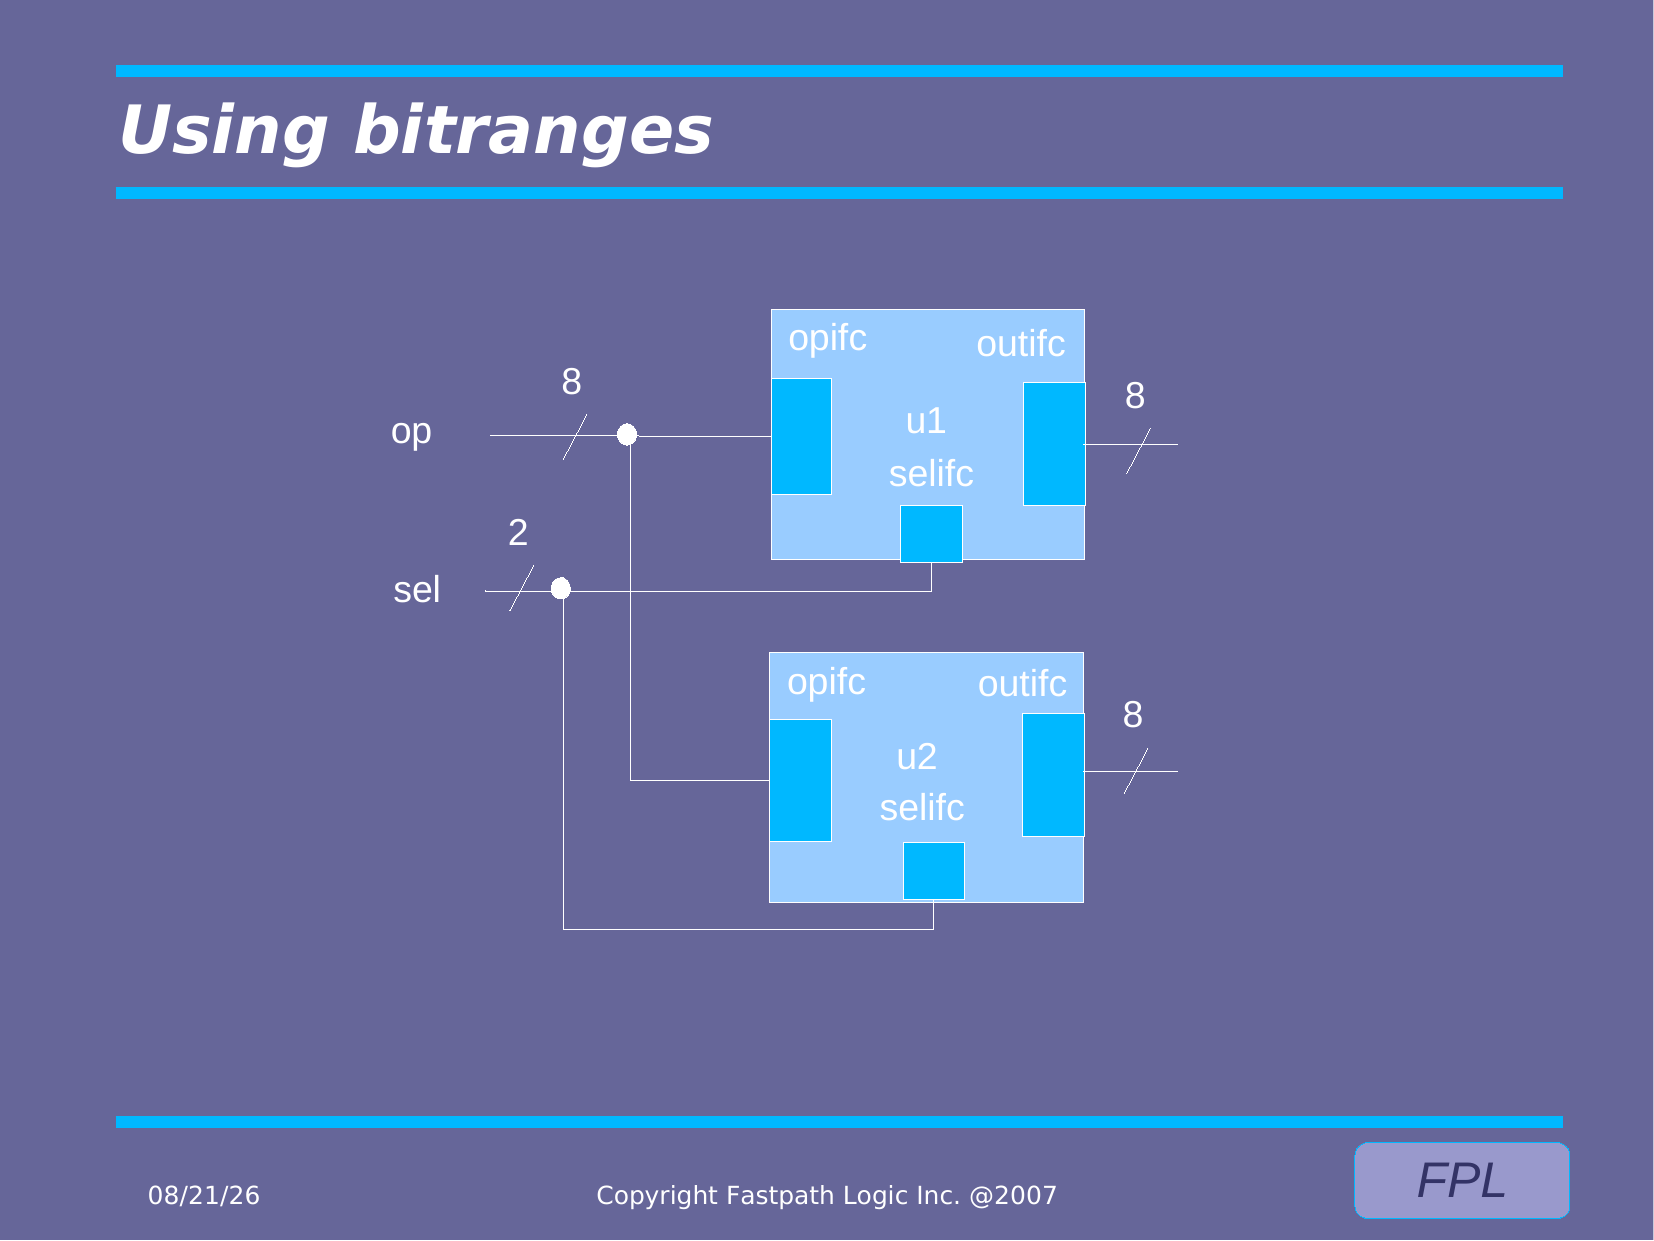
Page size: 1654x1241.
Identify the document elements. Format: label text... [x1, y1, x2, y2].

text_box [617, 423, 637, 446]
text_box outifc [963, 654, 1084, 757]
title Using bitranges [118, 41, 1531, 219]
text_box [771, 309, 1086, 563]
text_box 8 [1110, 366, 1163, 426]
text_box op [376, 402, 467, 462]
text_box opifc [772, 653, 890, 756]
text_box outifc [961, 315, 1082, 418]
text_box 8 [546, 352, 599, 427]
text_box opifc [773, 309, 898, 368]
text_box selifc [864, 779, 985, 882]
text_box [551, 577, 571, 599]
text_box sel [378, 561, 467, 620]
text_box 2 [493, 504, 546, 579]
text_box 8 [1107, 686, 1160, 746]
text_box u2 [881, 727, 975, 779]
text_box [769, 652, 1085, 903]
text_box selifc [874, 445, 995, 548]
text_box u1 [890, 391, 983, 445]
